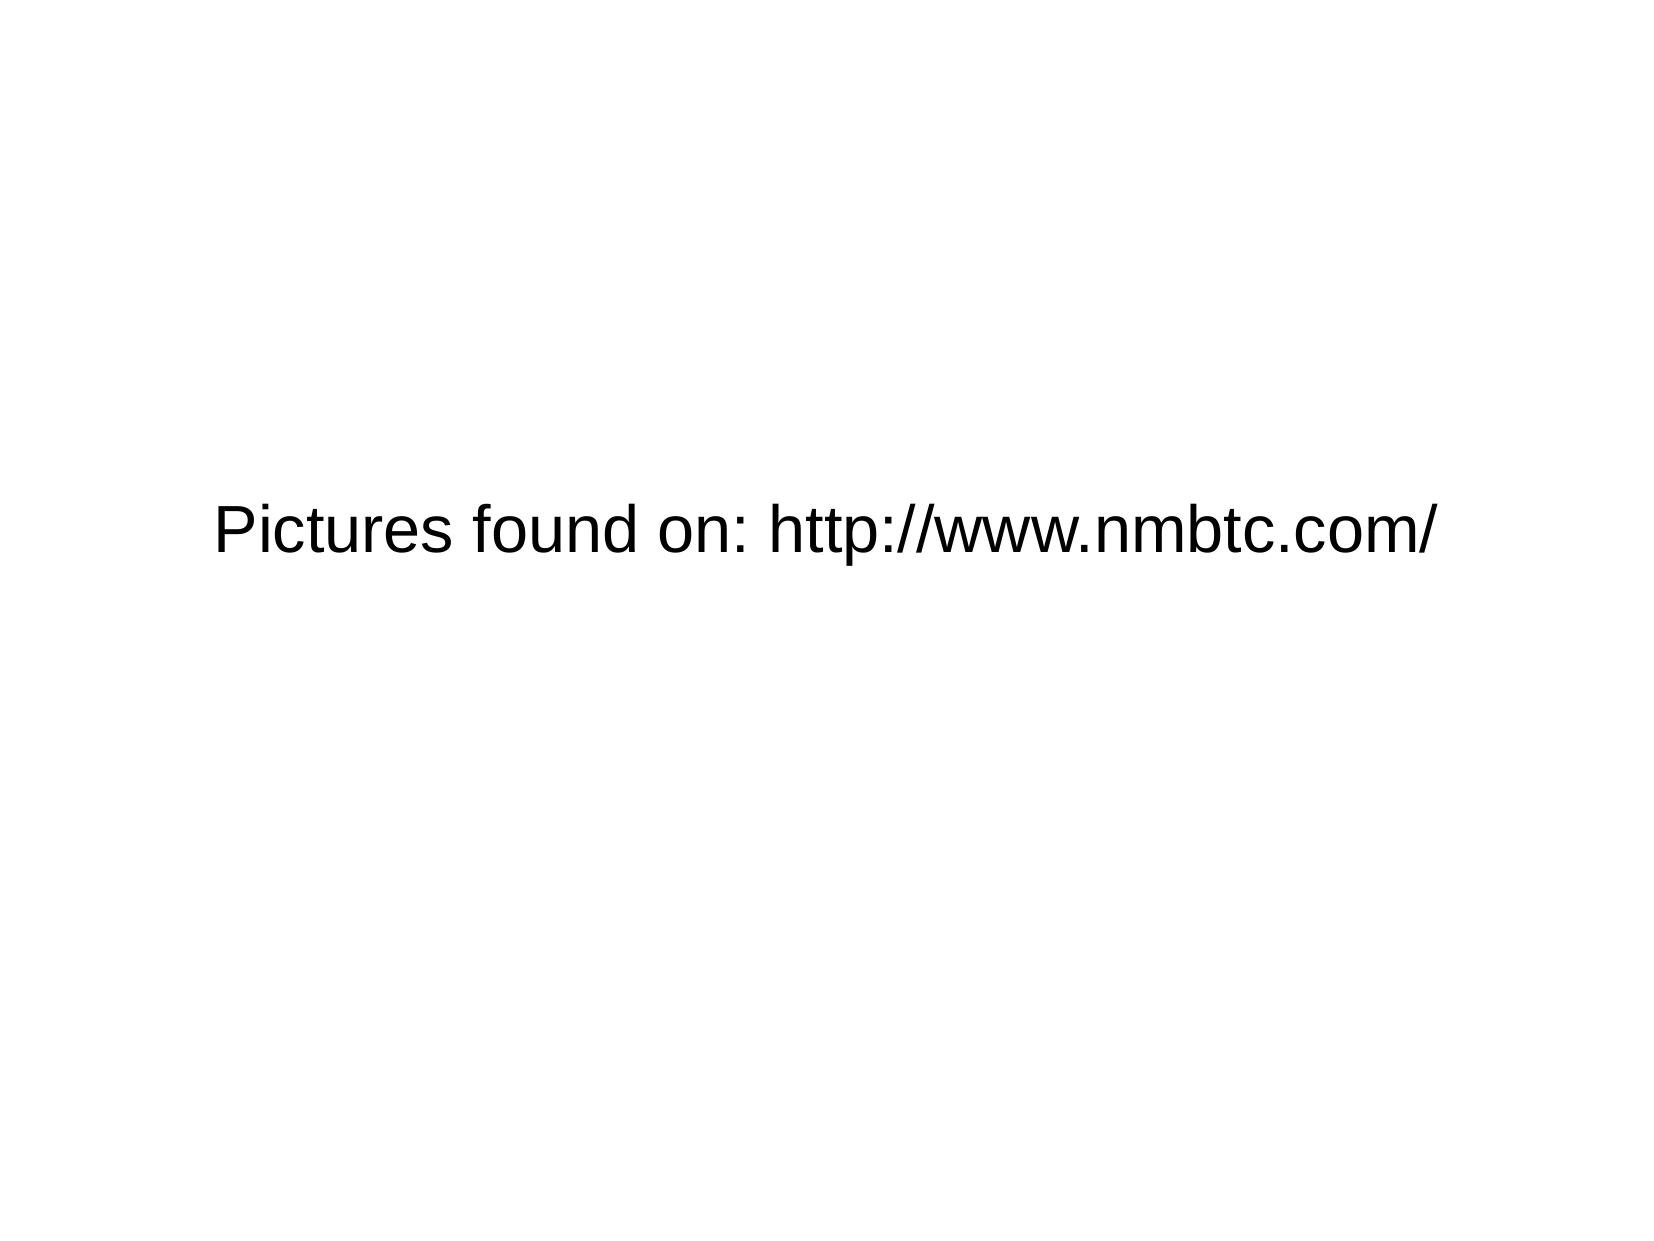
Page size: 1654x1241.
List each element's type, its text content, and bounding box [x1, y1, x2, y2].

subtitle Pictures found on: http://www.nmbtc.com/ [82, 49, 1571, 1010]
